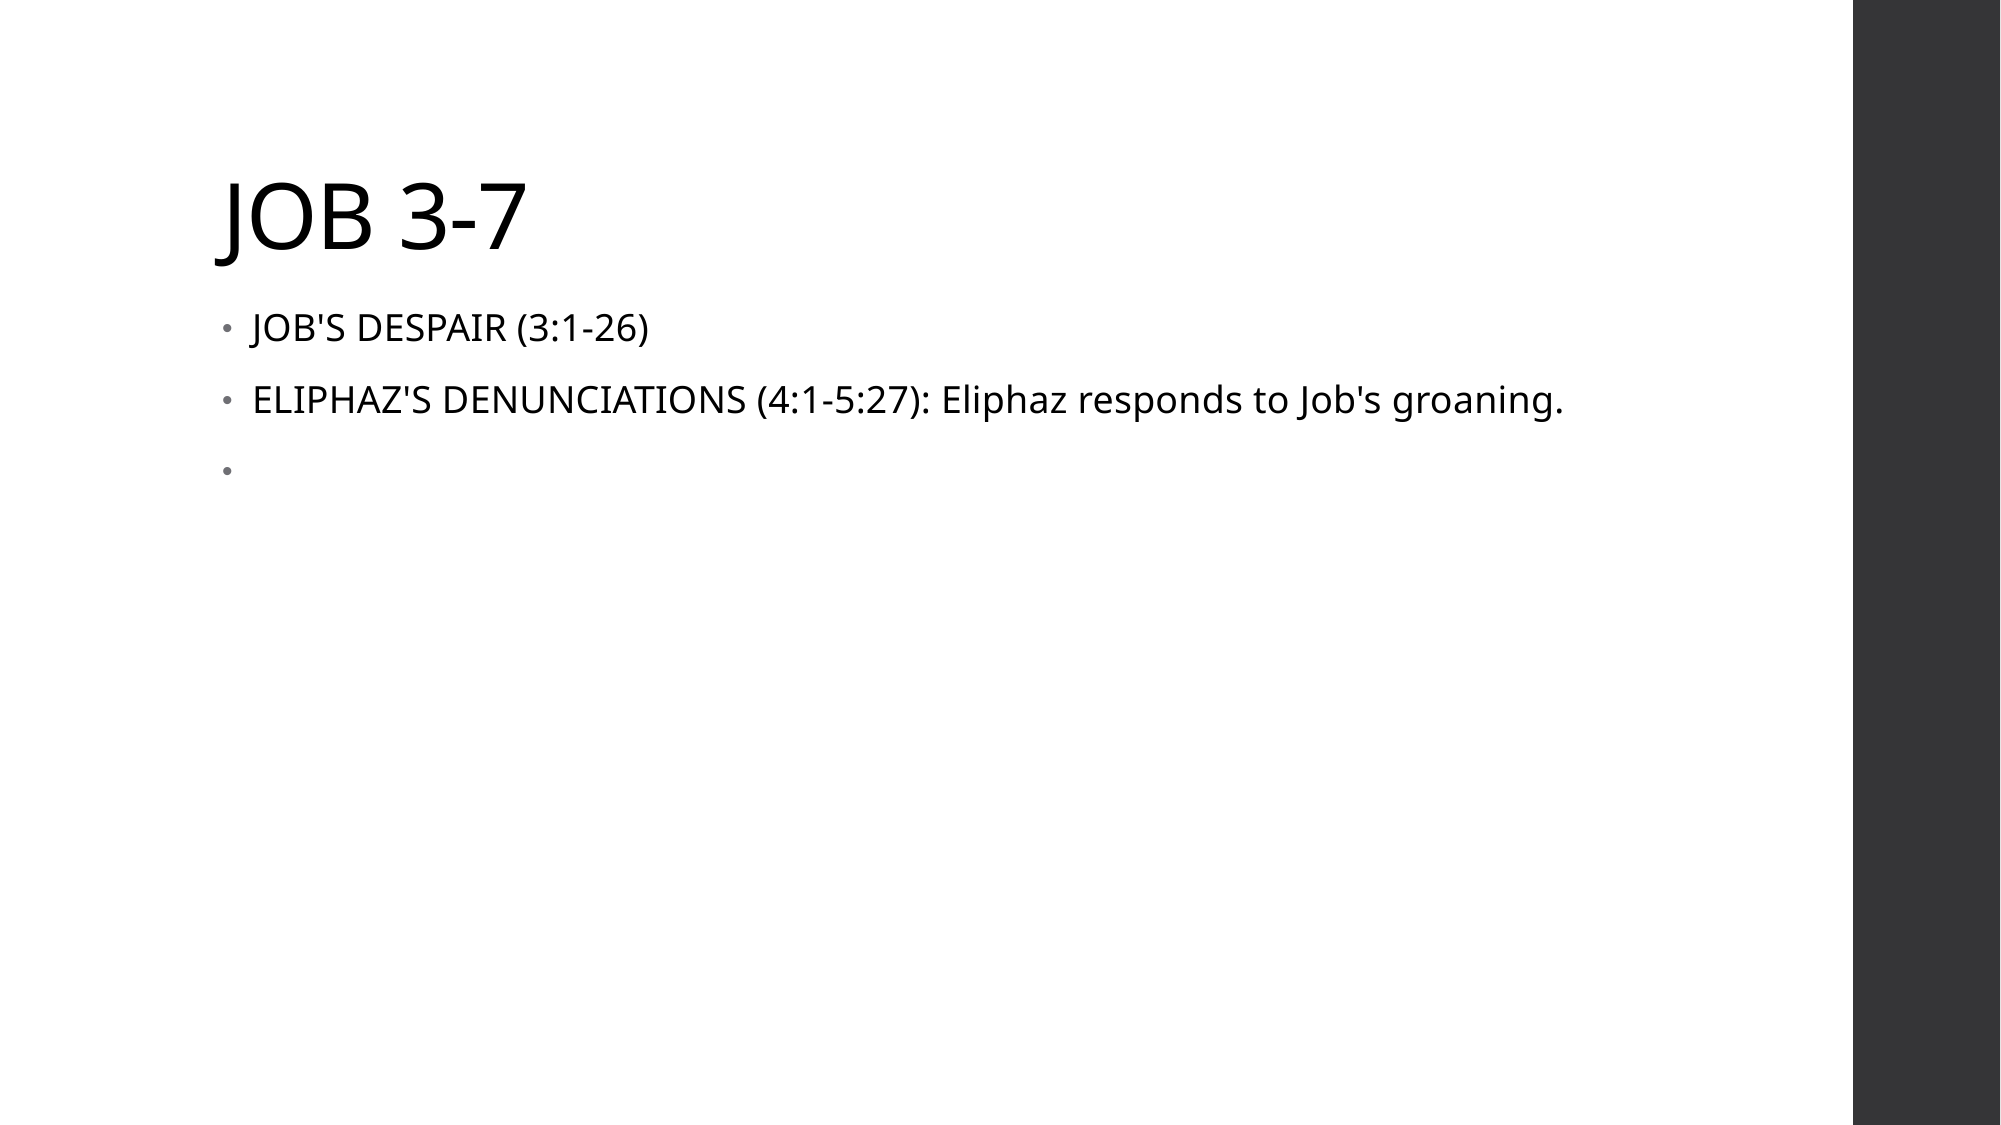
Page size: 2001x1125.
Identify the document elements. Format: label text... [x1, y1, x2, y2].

list JOB'S DESPAIR (3:1-26) ELIPHAZ'S DENUNCIATIONS (4:1-5:27): Eliphaz responds to Job's groaning. [206, 299, 1617, 1014]
title JOB 3-7 [206, 60, 1797, 278]
